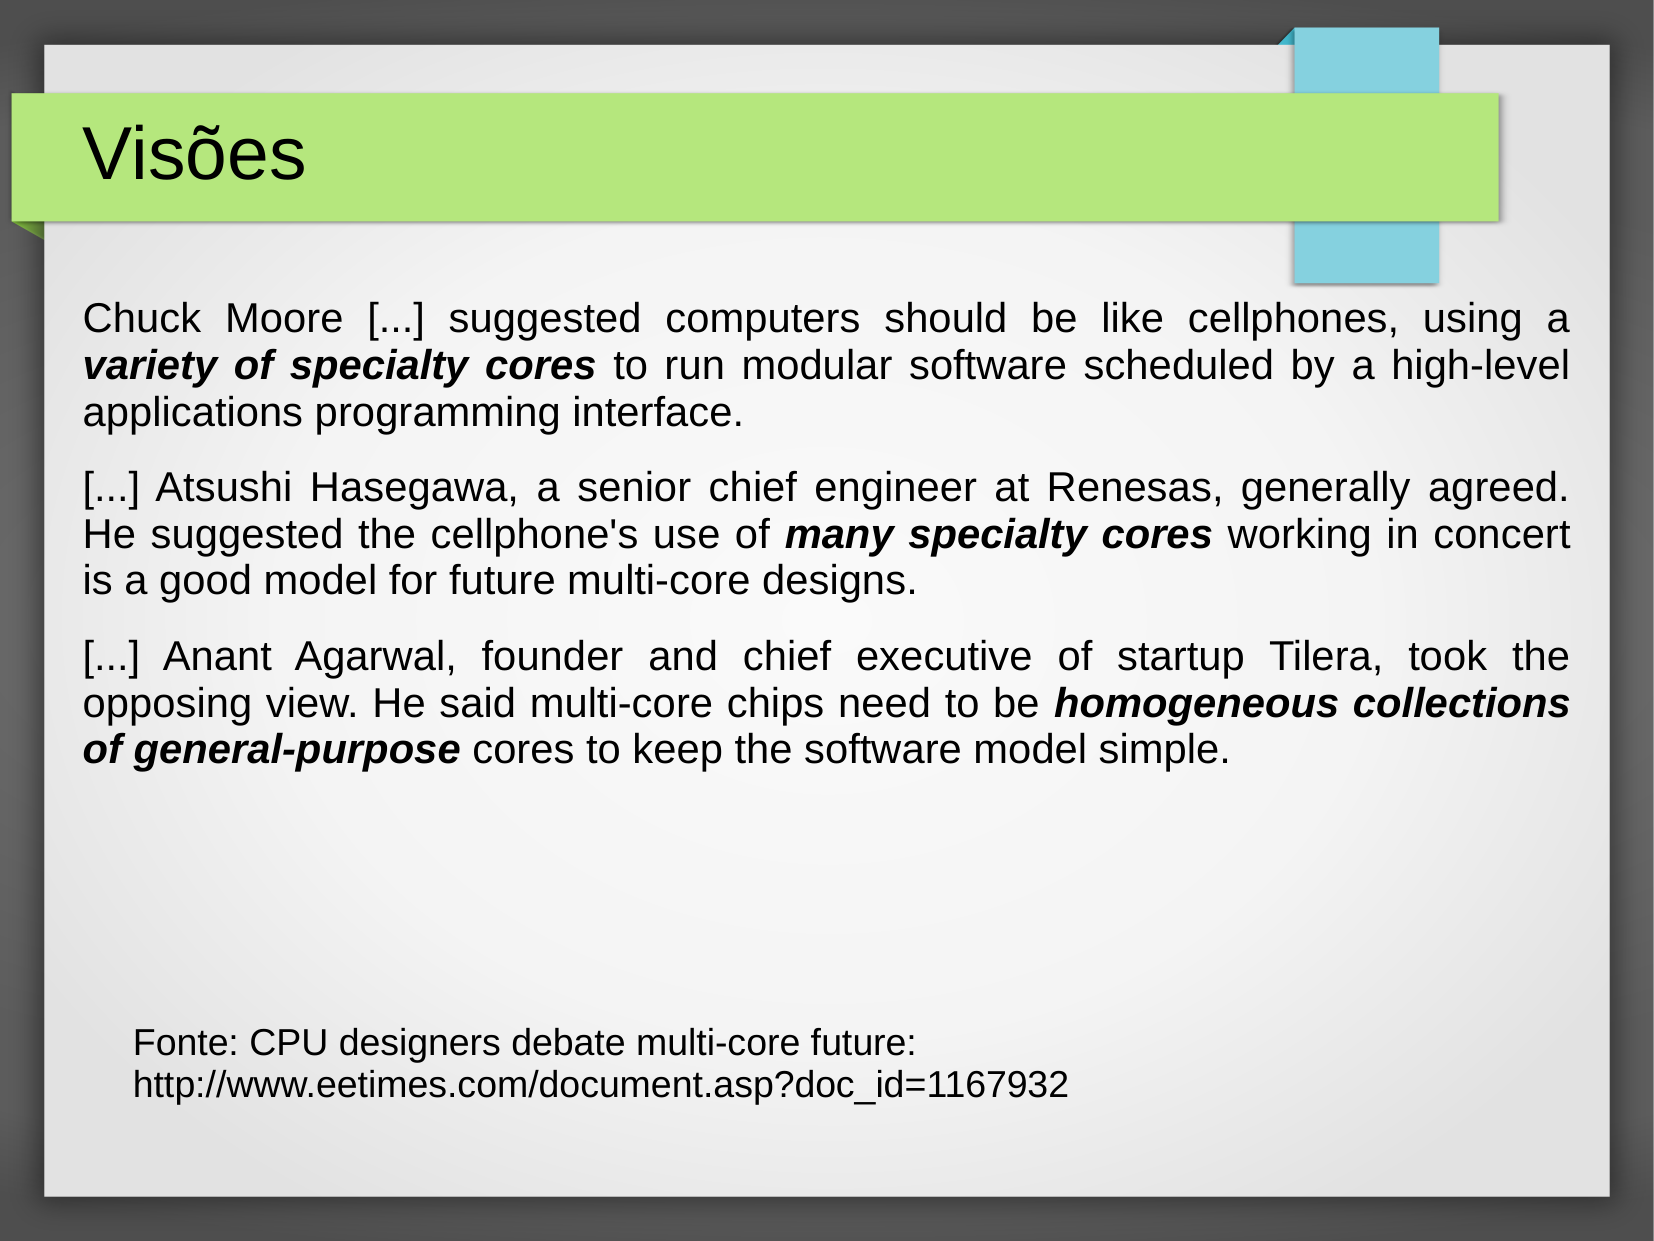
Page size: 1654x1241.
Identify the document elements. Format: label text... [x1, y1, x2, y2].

title Visões [82, 94, 1264, 213]
text_box Fonte: CPU designers debate multi-core future: http://www.eetimes.com/document.asp?doc_id=1167932 [118, 1014, 1087, 1114]
picture [0, 0, 1654, 1241]
list Chuck Moore [...] suggested computers should be like cellphones, using a variety of specialty cores to run modular software scheduled by a high-level applications programming interface. [...] Atsushi Hasegawa, a senior chief engineer at Renesas, generally agreed. He suggested the cellphone's use of many specialty cores working in concert is a good model for future multi-core designs. [...] Anant Agarwal, founder and chief executive of startup Tilera, took the opposing view. He said multi-core chips need to be homogeneous collections of general-purpose cores to keep the software model simple. [82, 295, 1571, 1015]
